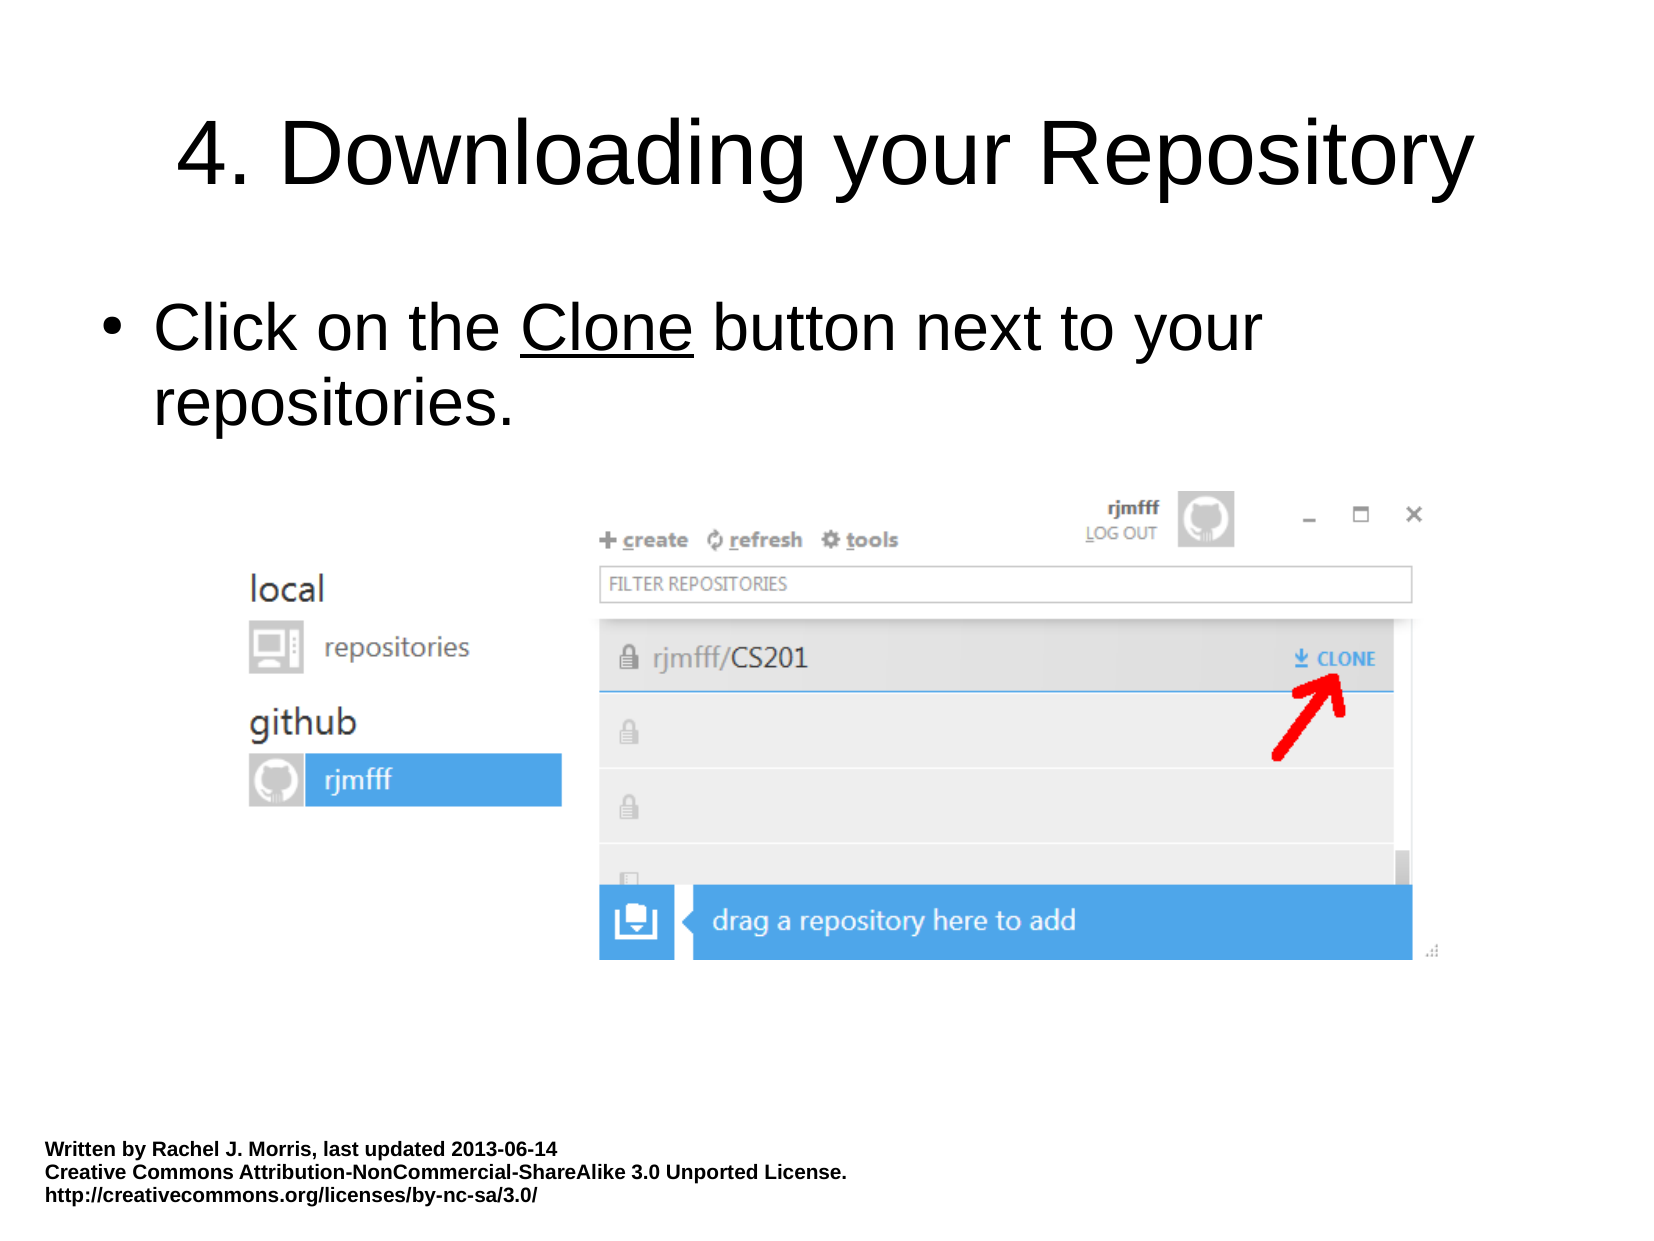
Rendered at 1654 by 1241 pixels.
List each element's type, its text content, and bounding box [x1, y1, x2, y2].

picture [193, 491, 1441, 961]
list Click on the Clone button next to your repositories. [82, 290, 1538, 1010]
title 4. Downloading your Repository [82, 49, 1571, 257]
